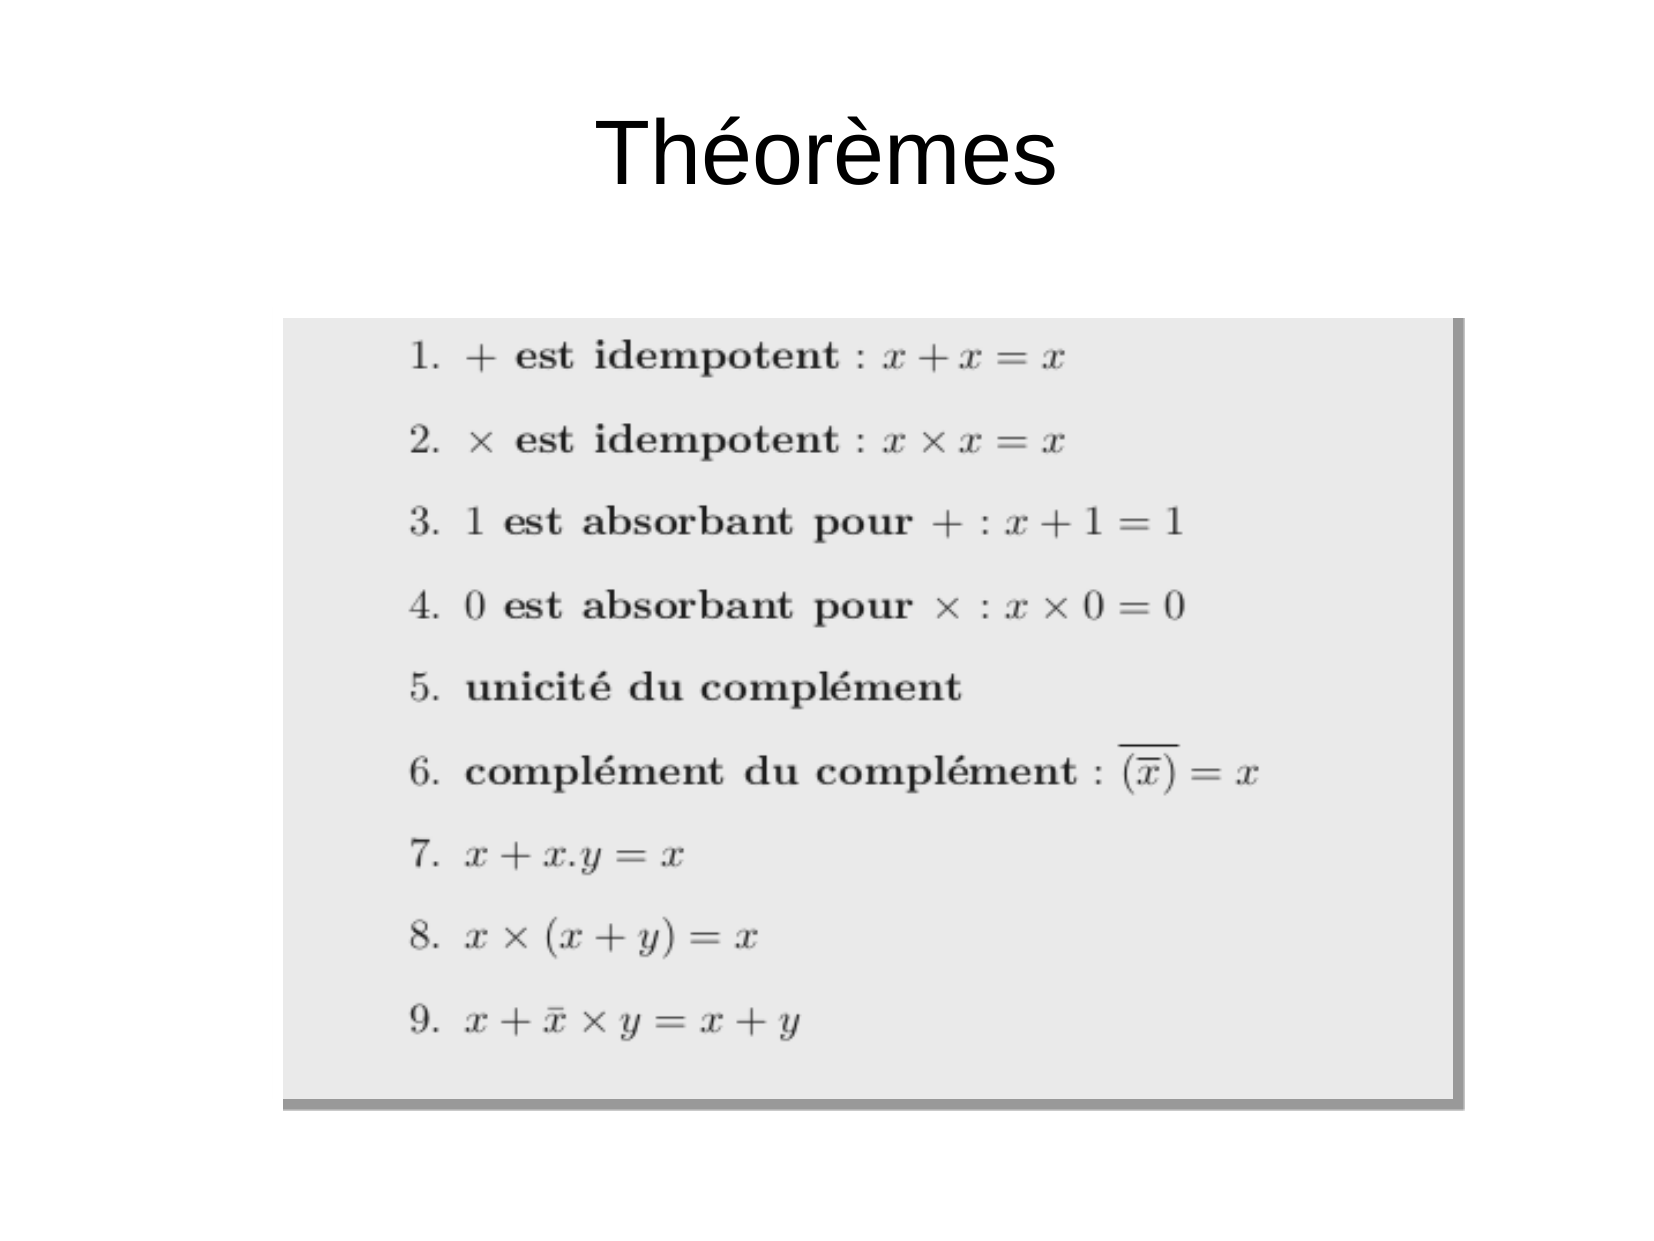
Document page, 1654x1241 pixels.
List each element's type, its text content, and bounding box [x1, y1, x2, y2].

picture [271, 307, 1453, 1099]
title Théorèmes [82, 49, 1571, 257]
